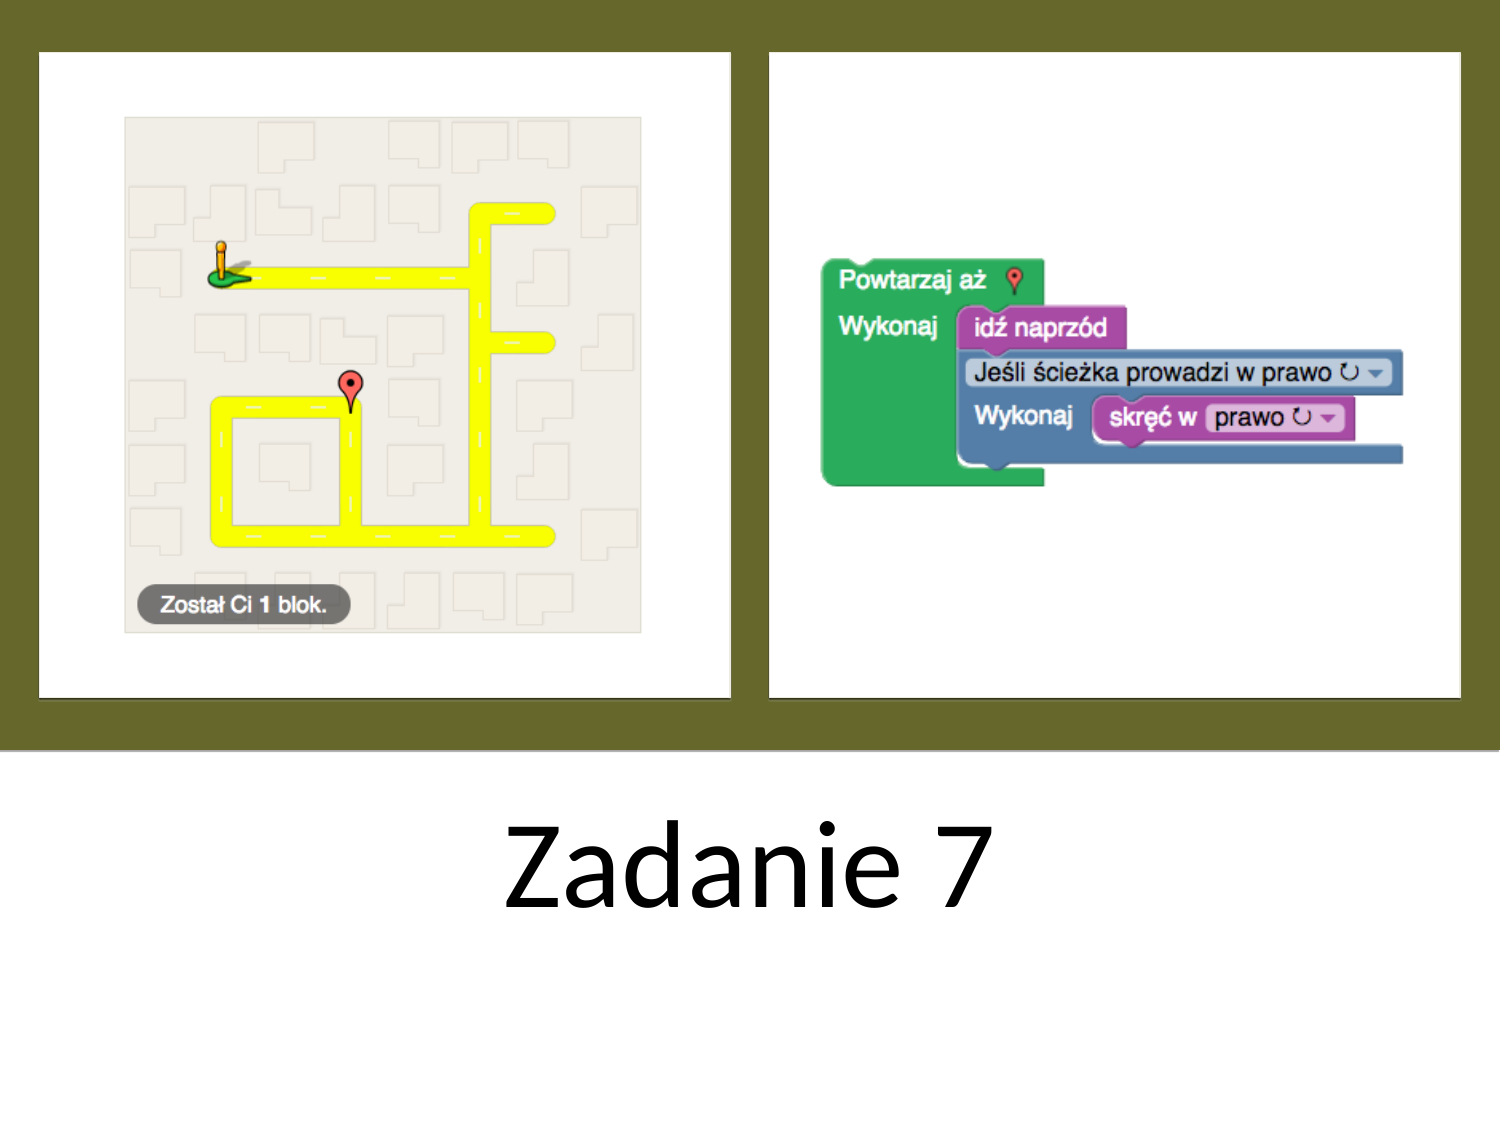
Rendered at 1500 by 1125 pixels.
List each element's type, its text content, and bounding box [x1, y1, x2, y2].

picture [122, 104, 648, 646]
picture [808, 233, 1421, 517]
title Zadanie 7 [187, 761, 1313, 942]
text_box [0, 0, 1500, 750]
